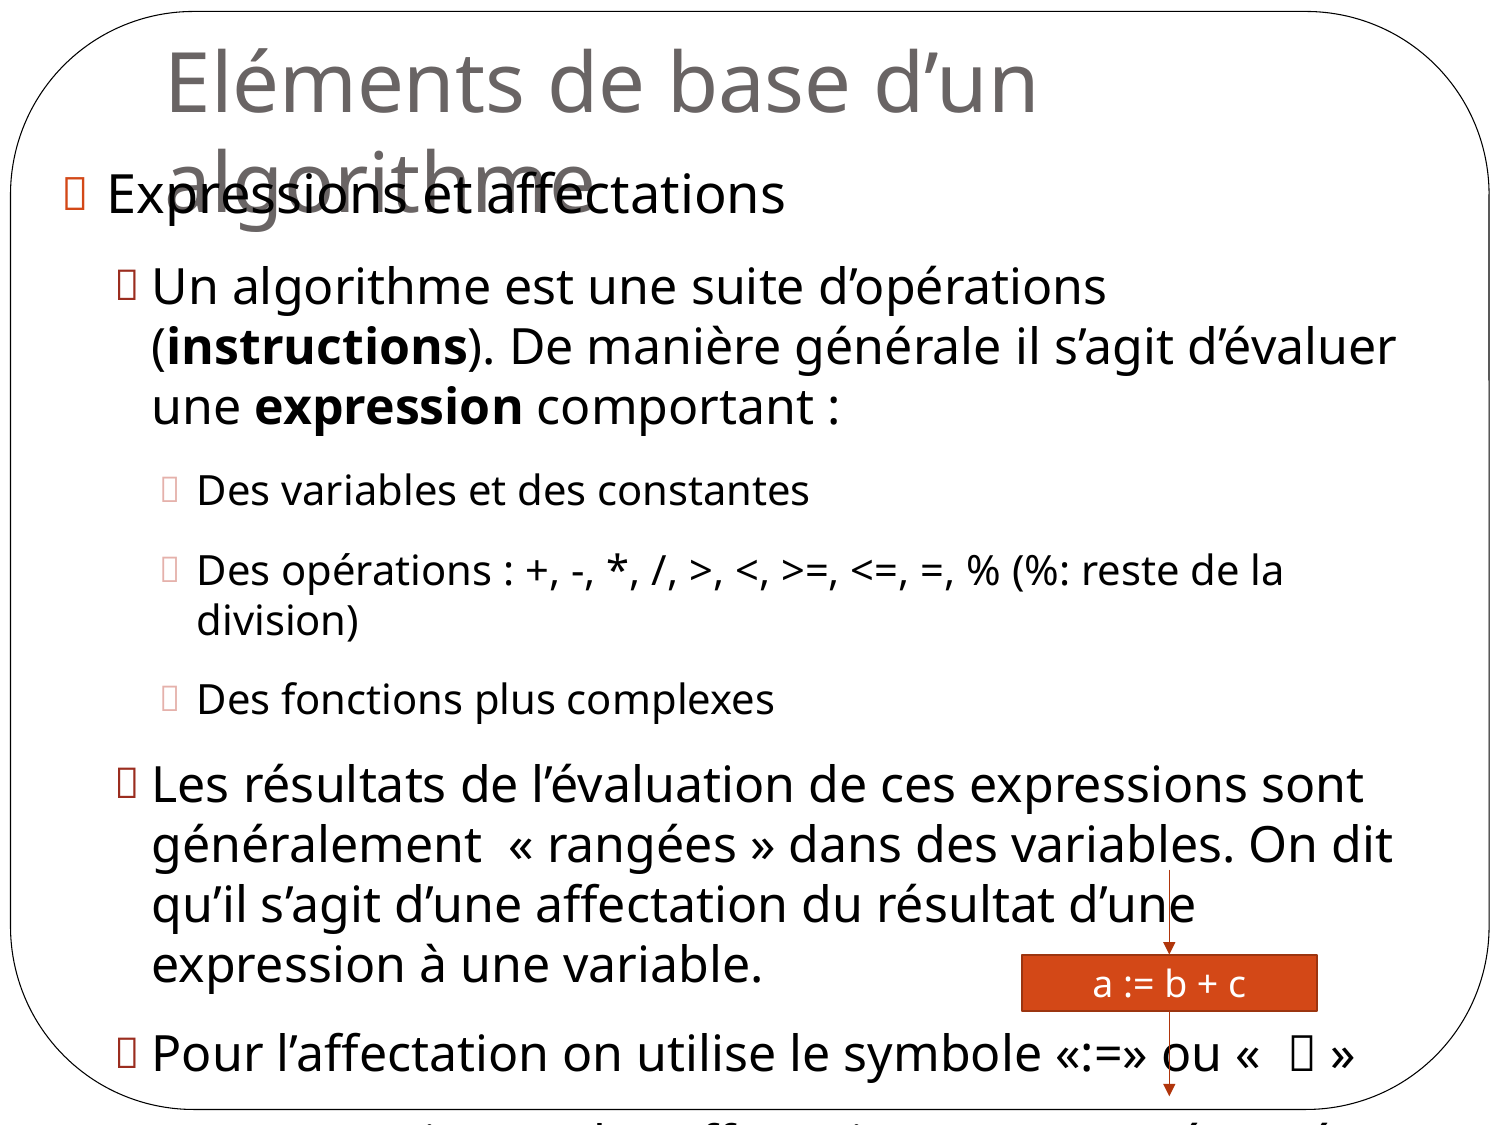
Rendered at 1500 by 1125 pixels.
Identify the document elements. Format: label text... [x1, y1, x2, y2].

title Eléments de base d’un algorithme [150, 21, 1425, 141]
list Expressions et affectations Un algorithme est une suite d’opérations (instructions). De manière générale il s’agit d’évaluer une expression comportant : Des variables et des constantes Des opérations : +, -, *, /, >, <, >=, <=, =, % (%: reste de la division) Des fonctions plus complexes Les résultats de l’évaluation de ces expressions sont généralement « rangées » dans des variables. On dit qu’il s’agit d’une affectation du résultat d’une expression à une variable. Pour l’affectation on utilise le symbole «:=» ou «  » Les expressions et les affectations sont représentées dans un organigramme avec le symbole rectangle : [46, 152, 1454, 1090]
text_box a := b + c [1021, 954, 1317, 1012]
